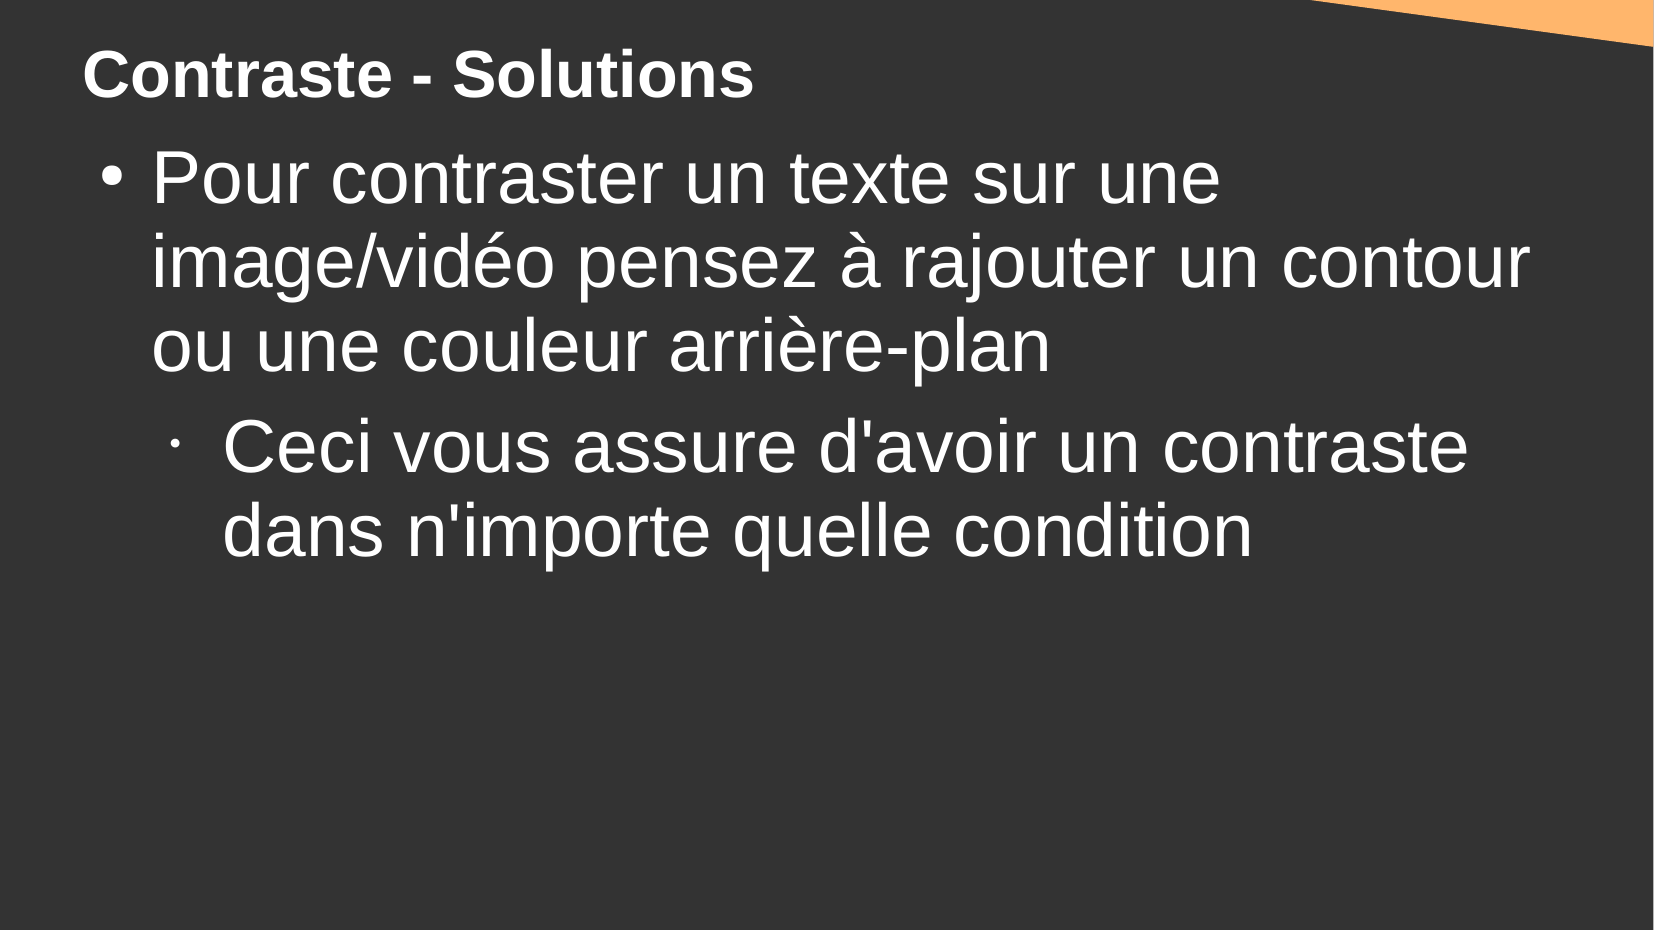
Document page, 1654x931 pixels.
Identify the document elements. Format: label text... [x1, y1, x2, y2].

list Pour contraster un texte sur une image/vidéo pensez à rajouter un contour ou une couleur arrière-plan Ceci vous assure d'avoir un contraste dans n'importe quelle condition [80, 135, 1620, 709]
text_box [1310, 0, 1654, 47]
title Contraste - Solutions [82, 37, 1571, 114]
